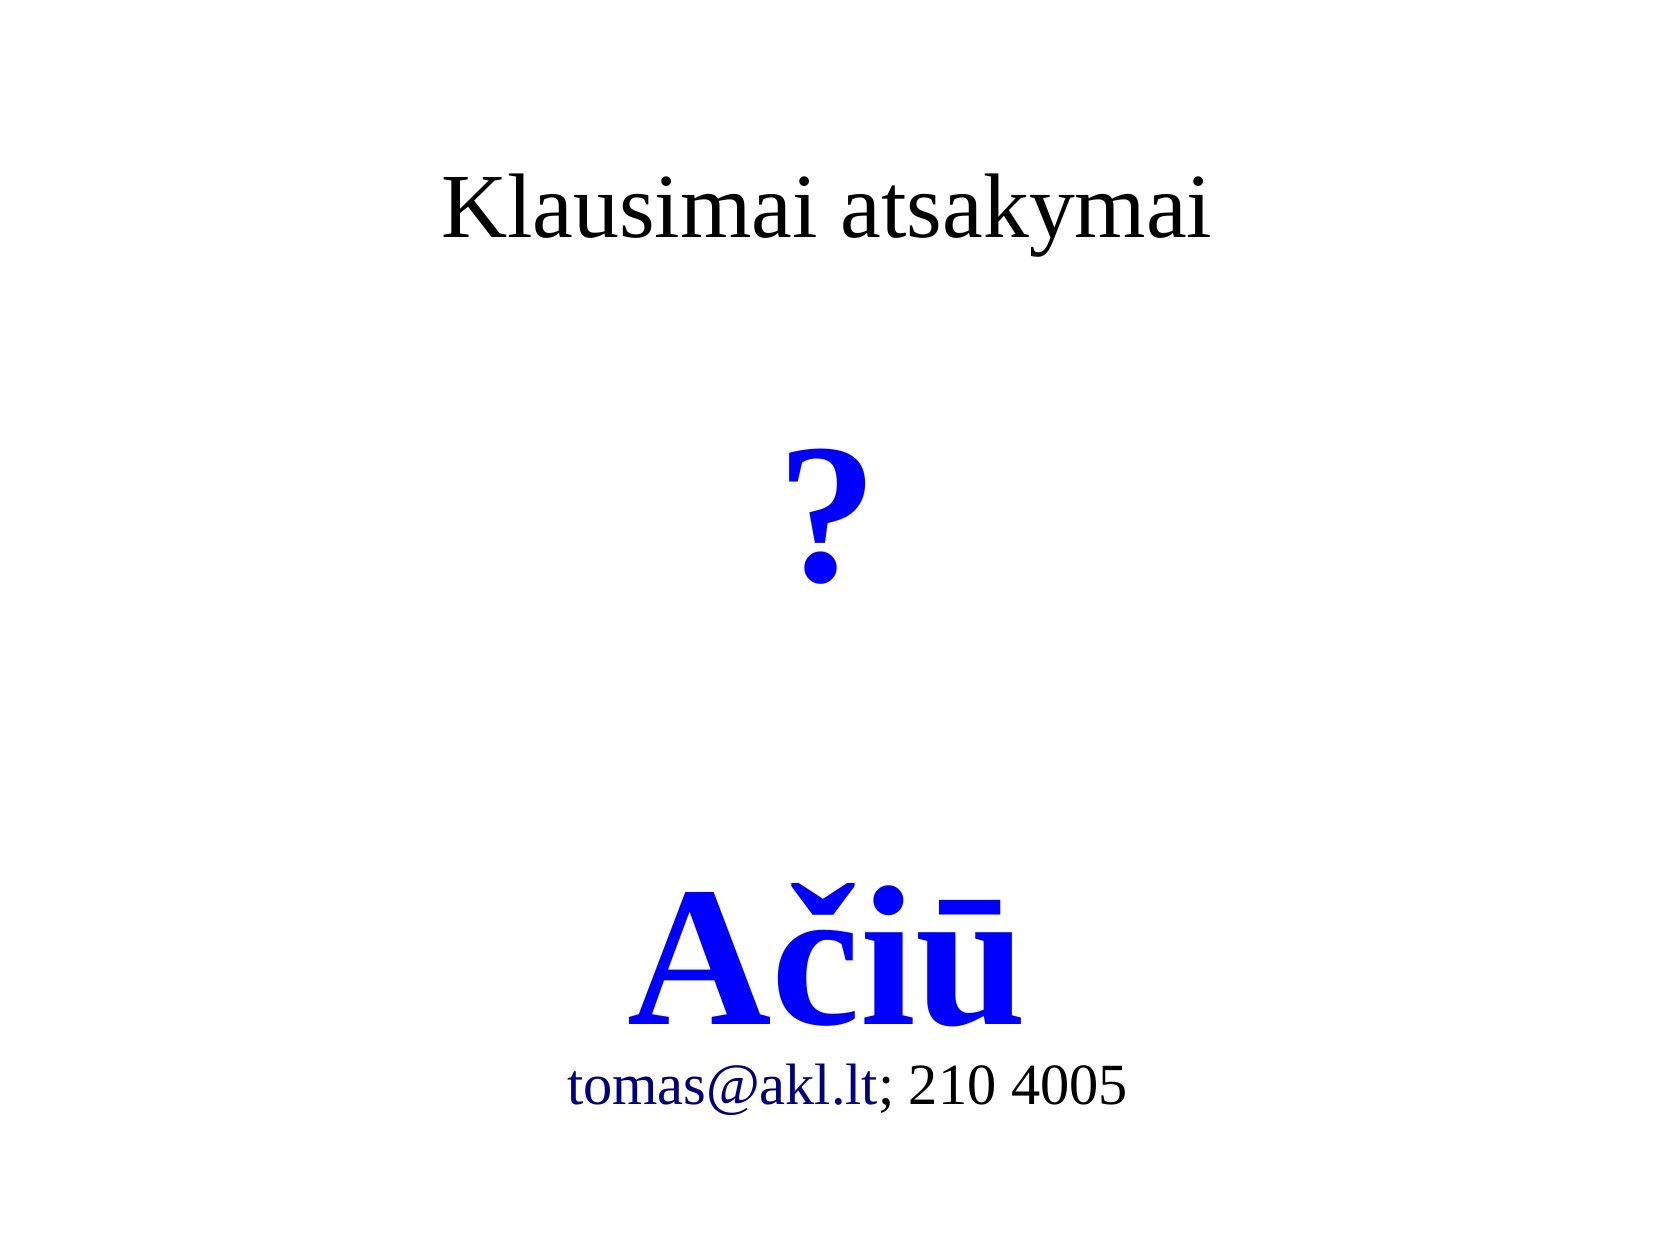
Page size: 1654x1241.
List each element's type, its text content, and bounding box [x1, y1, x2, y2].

subtitle ? Ačiū [121, 344, 1534, 1126]
title Klausimai atsakymai [121, 102, 1534, 310]
text_box tomas@akl.lt; 210 4005 [567, 1052, 1129, 1119]
